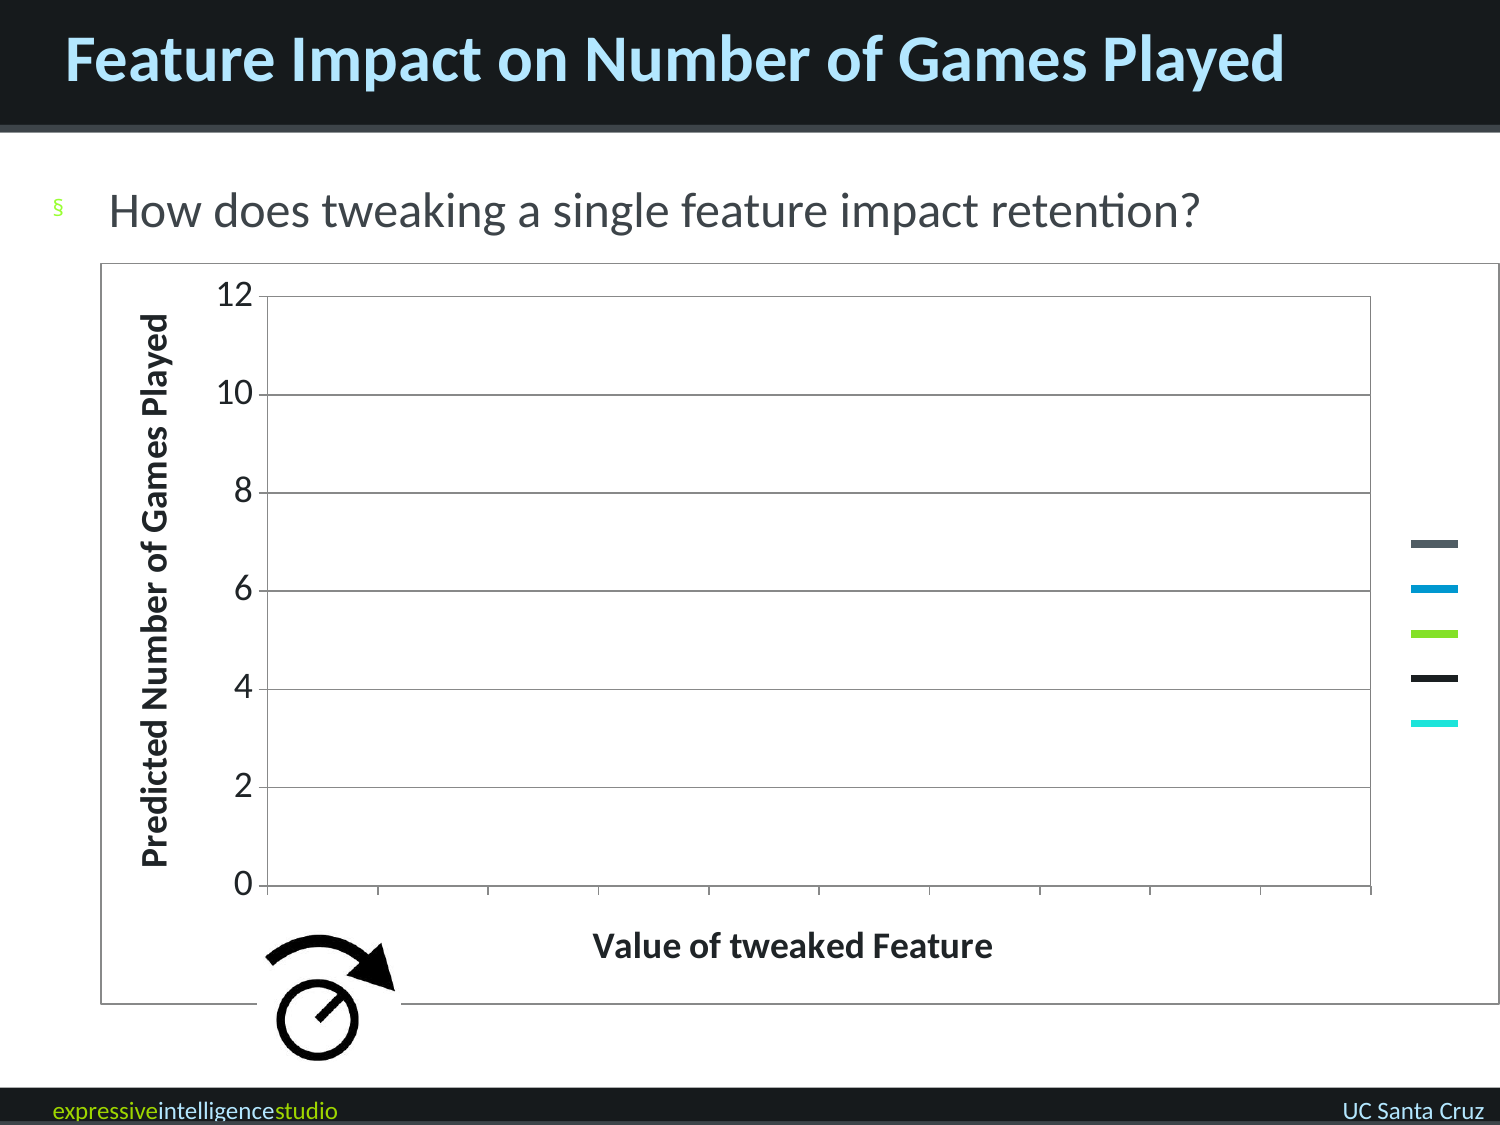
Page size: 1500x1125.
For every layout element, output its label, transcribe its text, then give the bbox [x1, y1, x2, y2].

list How does tweaking a single feature impact retention? [37, 162, 1388, 993]
chart [99, 262, 1500, 1005]
title Feature Impact on Number of Games Played [50, 0, 1400, 130]
picture [257, 925, 401, 1063]
